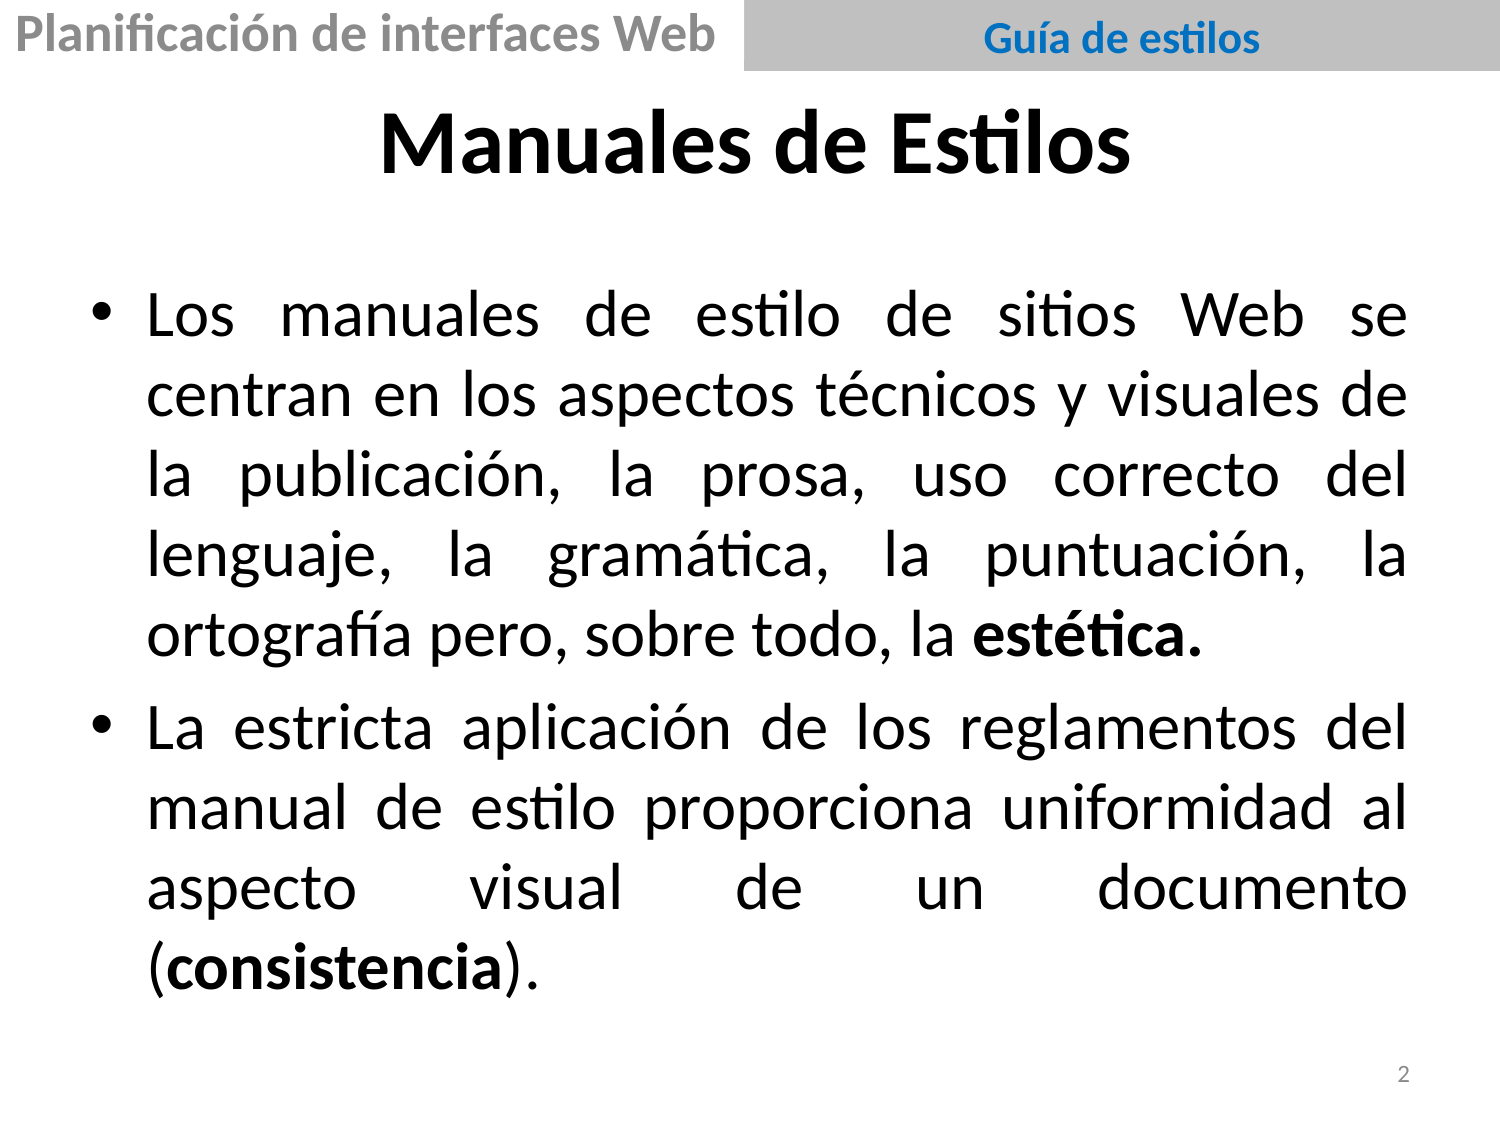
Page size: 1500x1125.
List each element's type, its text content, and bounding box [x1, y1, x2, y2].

title Planificación de interfaces Web [0, 0, 745, 60]
list Los manuales de estilo de sitios Web se centran en los aspectos técnicos y visuales de la publicación, la prosa, uso correcto del lenguaje, la gramática, la puntuación, la ortografía pero, sobre todo, la estética. La estricta aplicación de los reglamentos del manual de estilo proporciona uniformidad al aspecto visual de un documento (consistencia). [75, 262, 1425, 1005]
slide_number <número> [1074, 1042, 1425, 1103]
title Manuales de Estilos [11, 60, 1500, 231]
title Guía de estilos [744, 0, 1500, 71]
